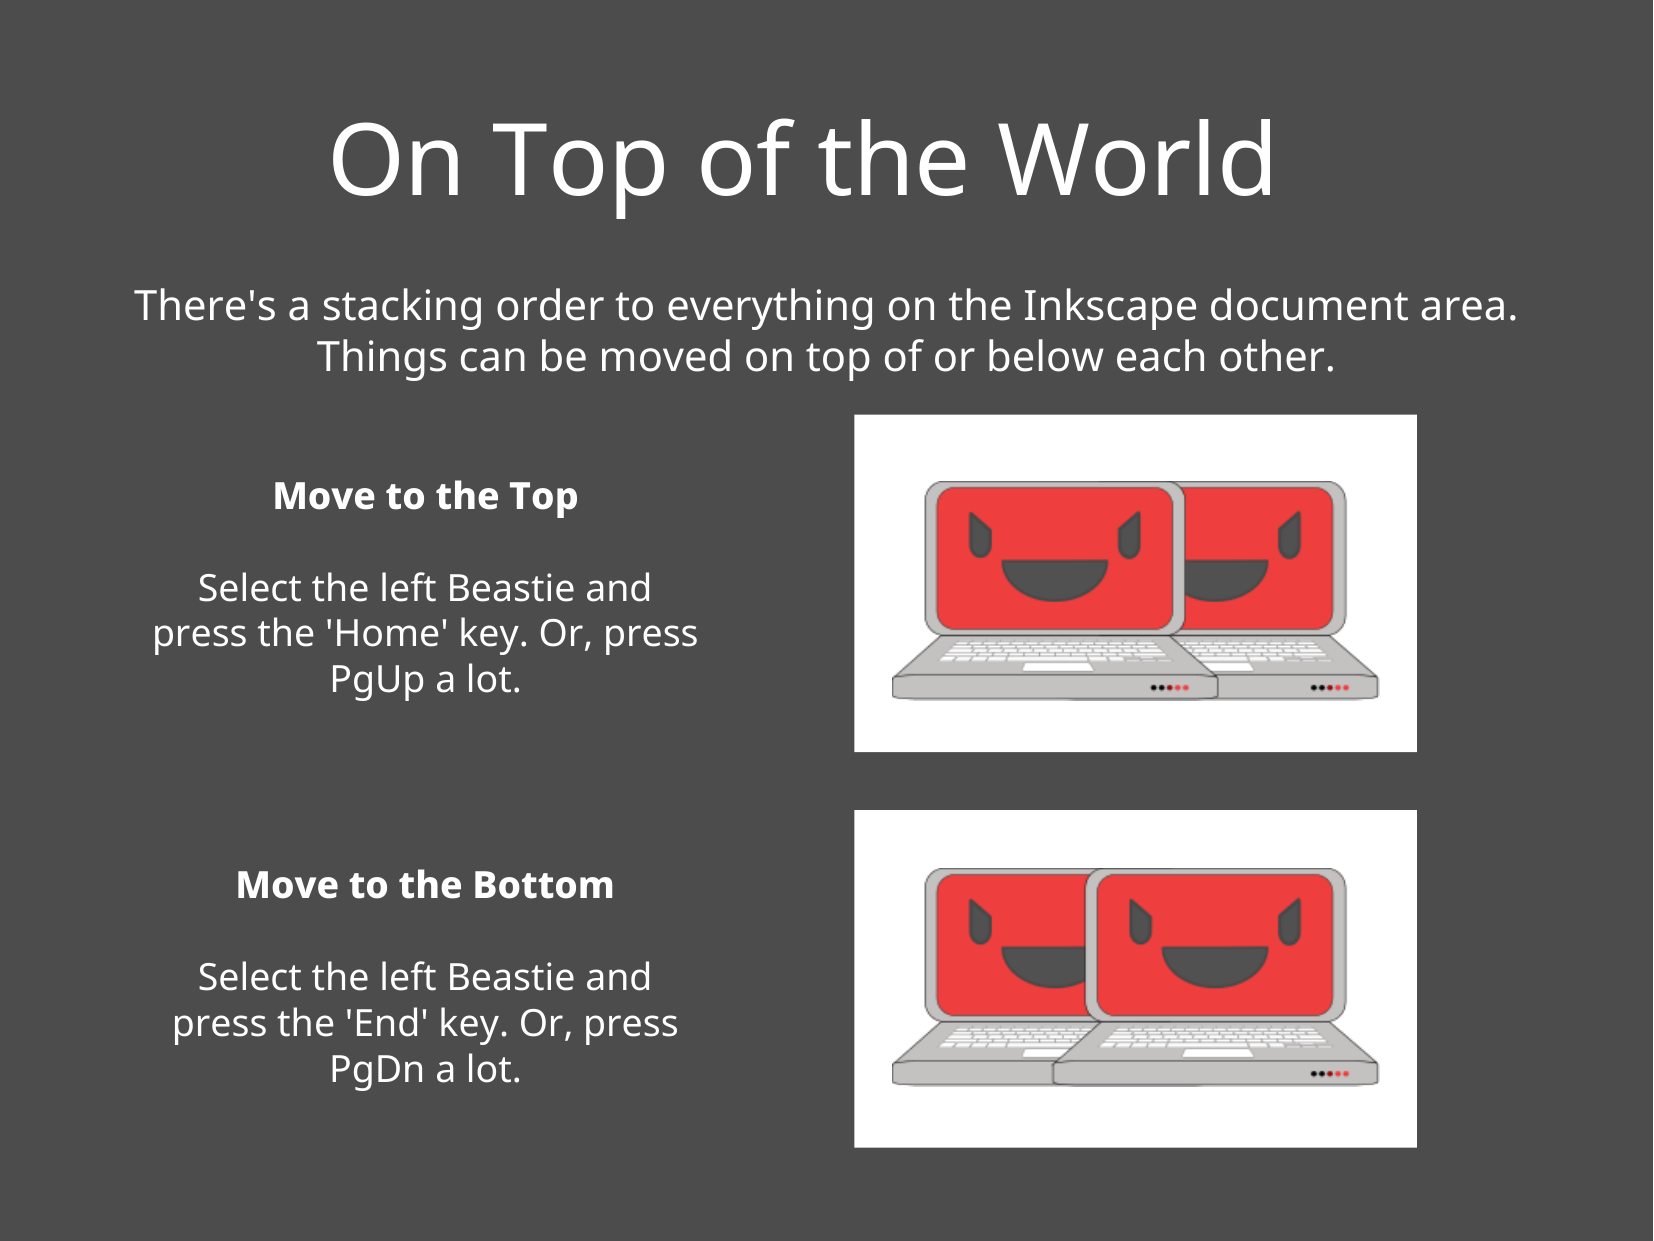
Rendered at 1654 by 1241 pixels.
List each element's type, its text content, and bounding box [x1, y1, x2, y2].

title On Top of the World [53, 36, 1554, 298]
title There's a stacking order to everything on the Inkscape document area. Things can be moved on top of or below each other. [132, 256, 1521, 405]
title Move to the Bottom Select the left Beastie and press the 'End' key. Or, press PgDn a lot. [146, 871, 705, 1083]
title Move to the Top Select the left Beastie and press the 'Home' key. Or, press PgUp a lot. [146, 482, 705, 693]
text_box [854, 414, 1417, 753]
picture [892, 868, 1380, 1087]
picture [892, 481, 1380, 701]
text_box [854, 810, 1417, 1148]
